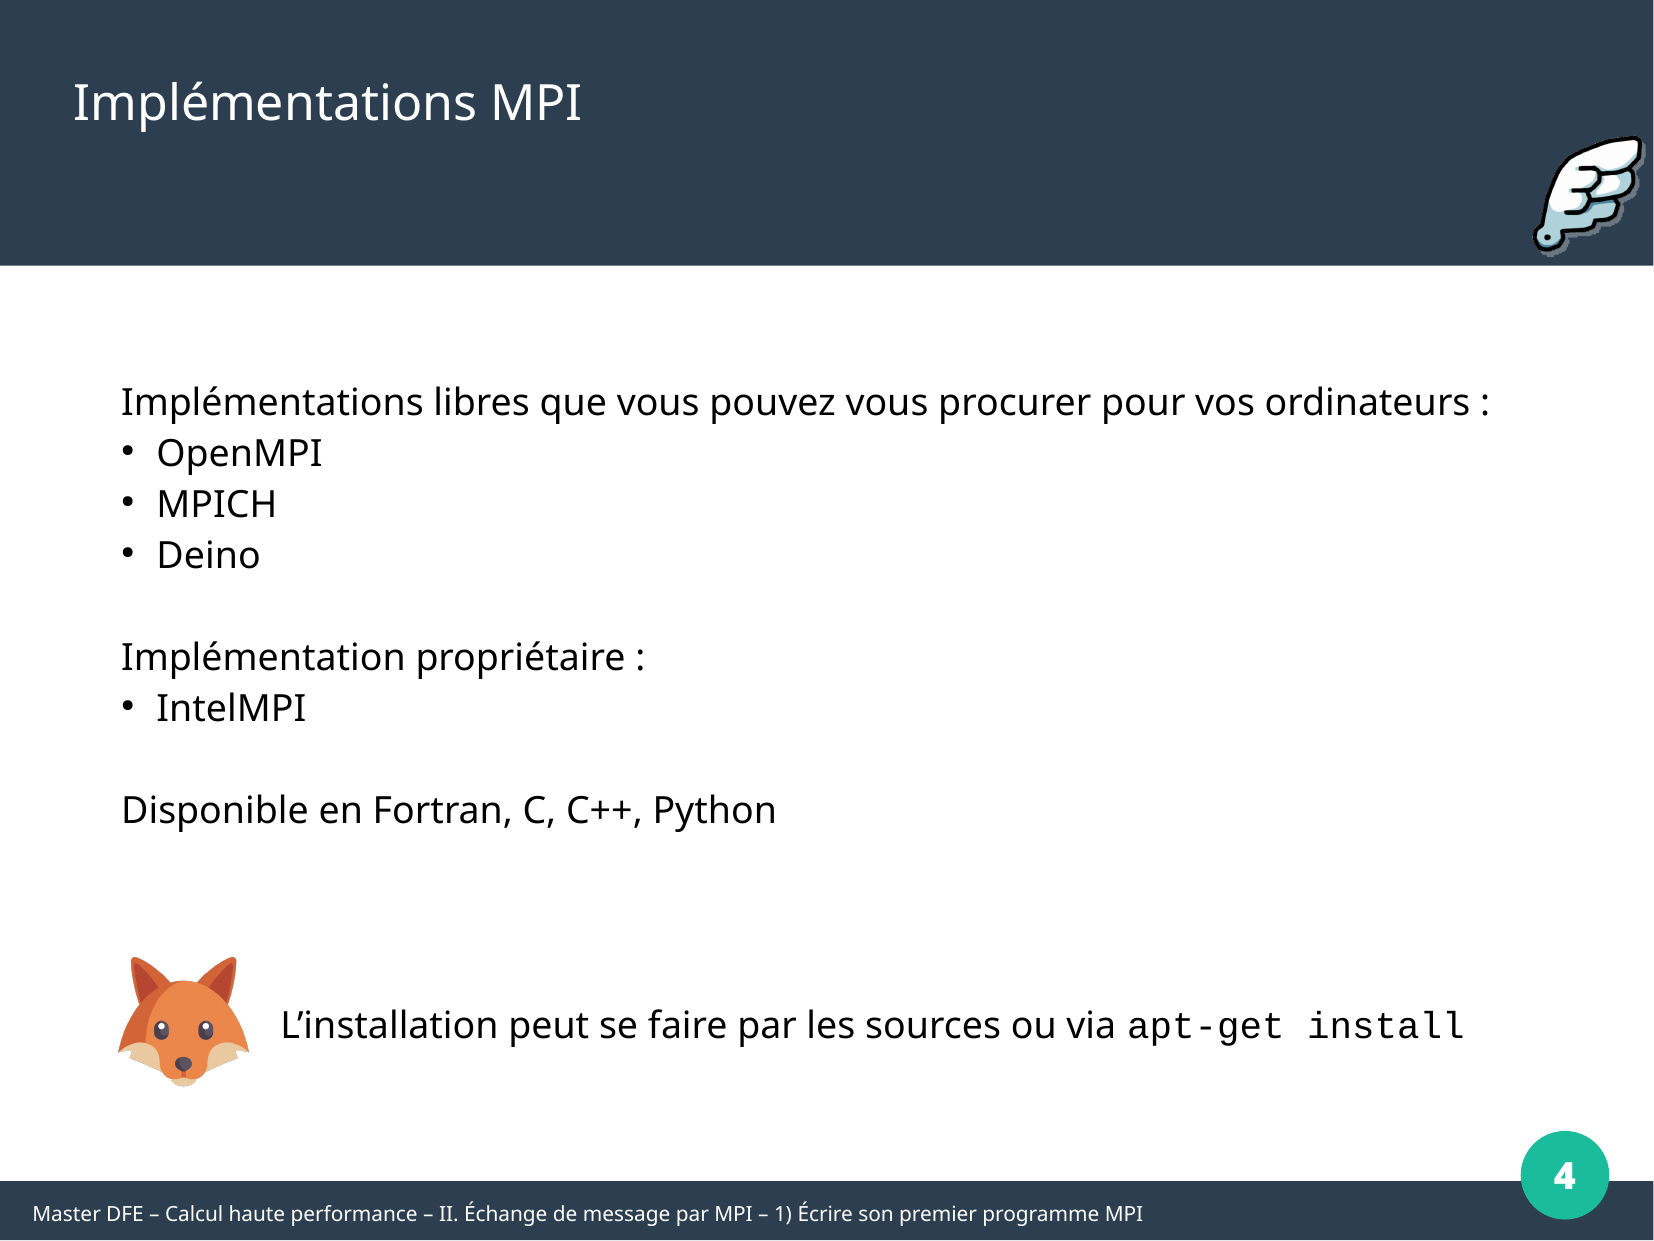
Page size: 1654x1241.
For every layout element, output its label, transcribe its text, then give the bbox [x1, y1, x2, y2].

text_box Implémentations MPI [59, 59, 1477, 142]
text_box Master DFE – Calcul haute performance – II. Échange de message par MPI – 1) Écrire son premier programme MPI [17, 1191, 1436, 1235]
picture [118, 956, 249, 1087]
picture [1529, 134, 1646, 253]
text_box Implémentations libres que vous pouvez vous procurer pour vos ordinateurs : OpenMPI MPICH Deino Implémentation propriétaire : IntelMPI Disponible en Fortran, C, C++, Python [106, 367, 1607, 840]
text_box L’installation peut se faire par les sources ou via apt-get install [265, 990, 1542, 1108]
